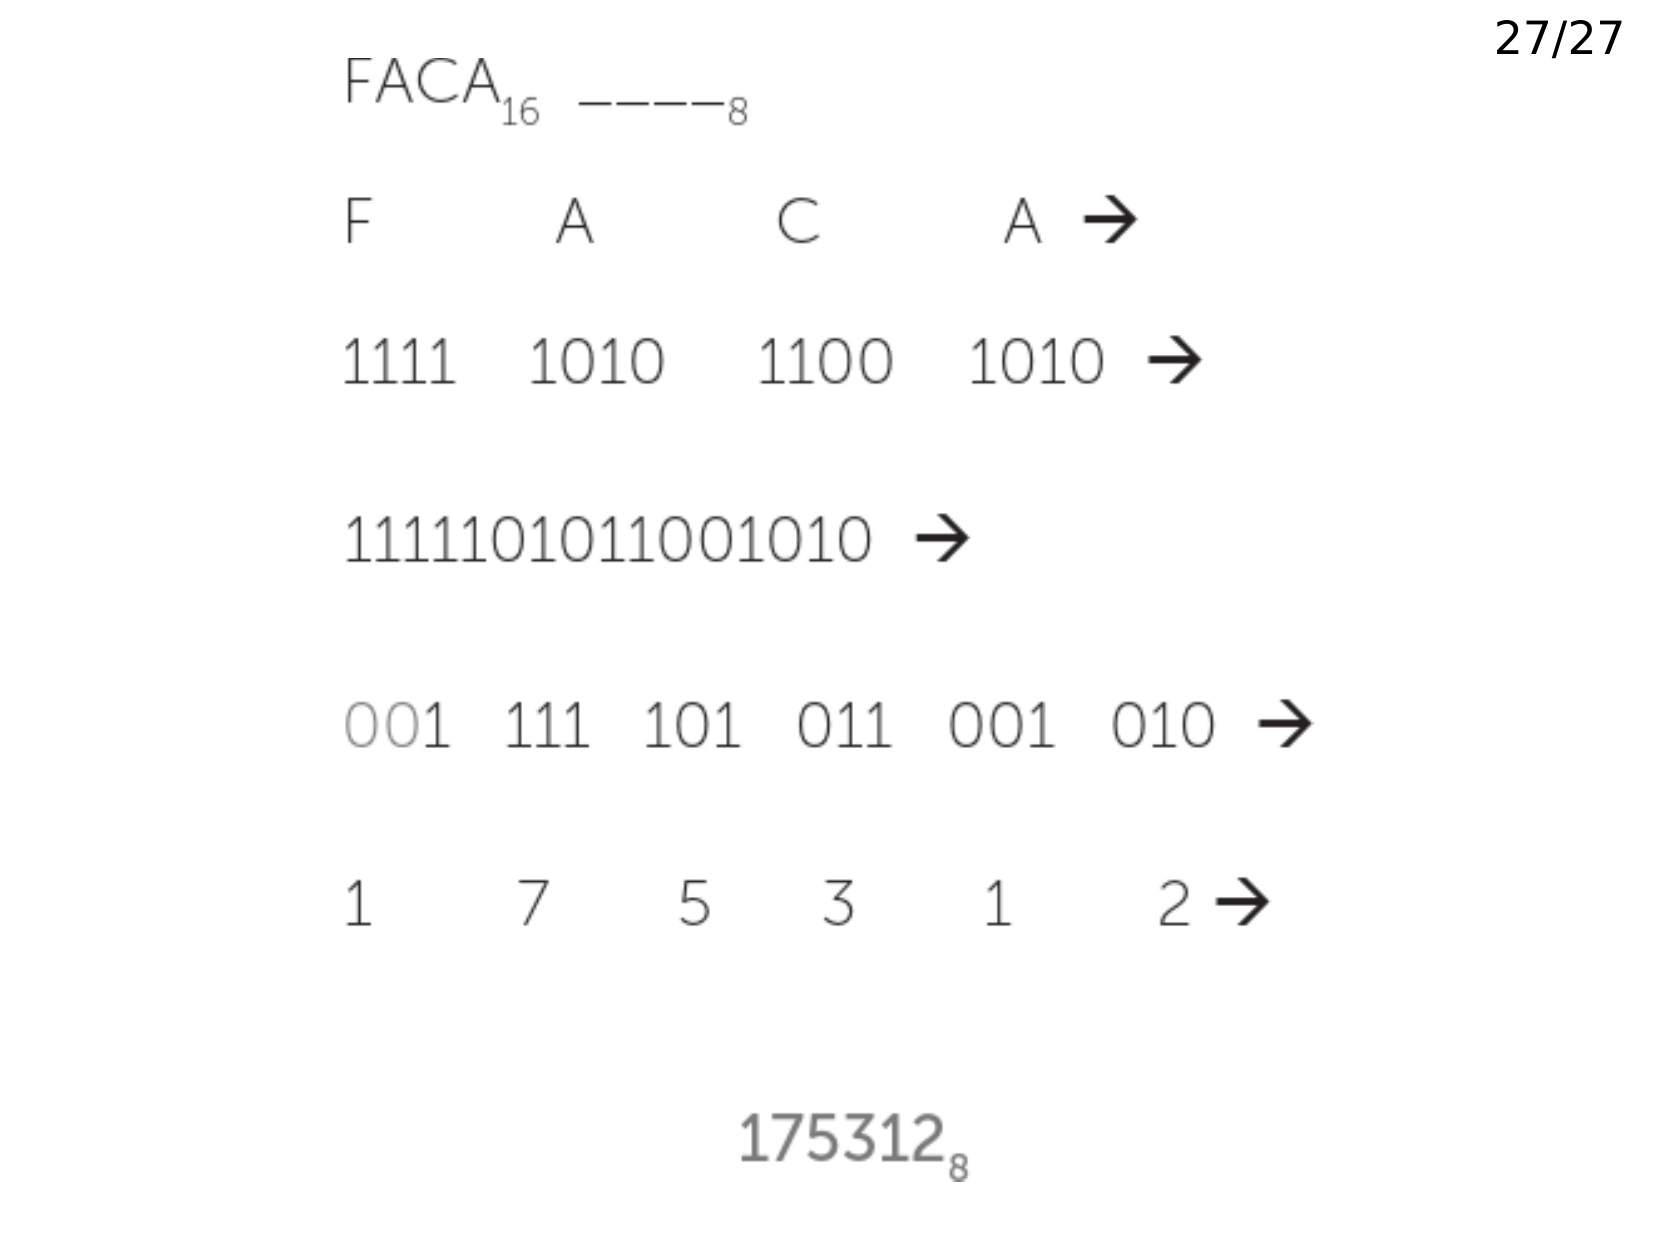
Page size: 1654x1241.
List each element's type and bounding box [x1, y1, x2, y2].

picture [344, 58, 1314, 1182]
